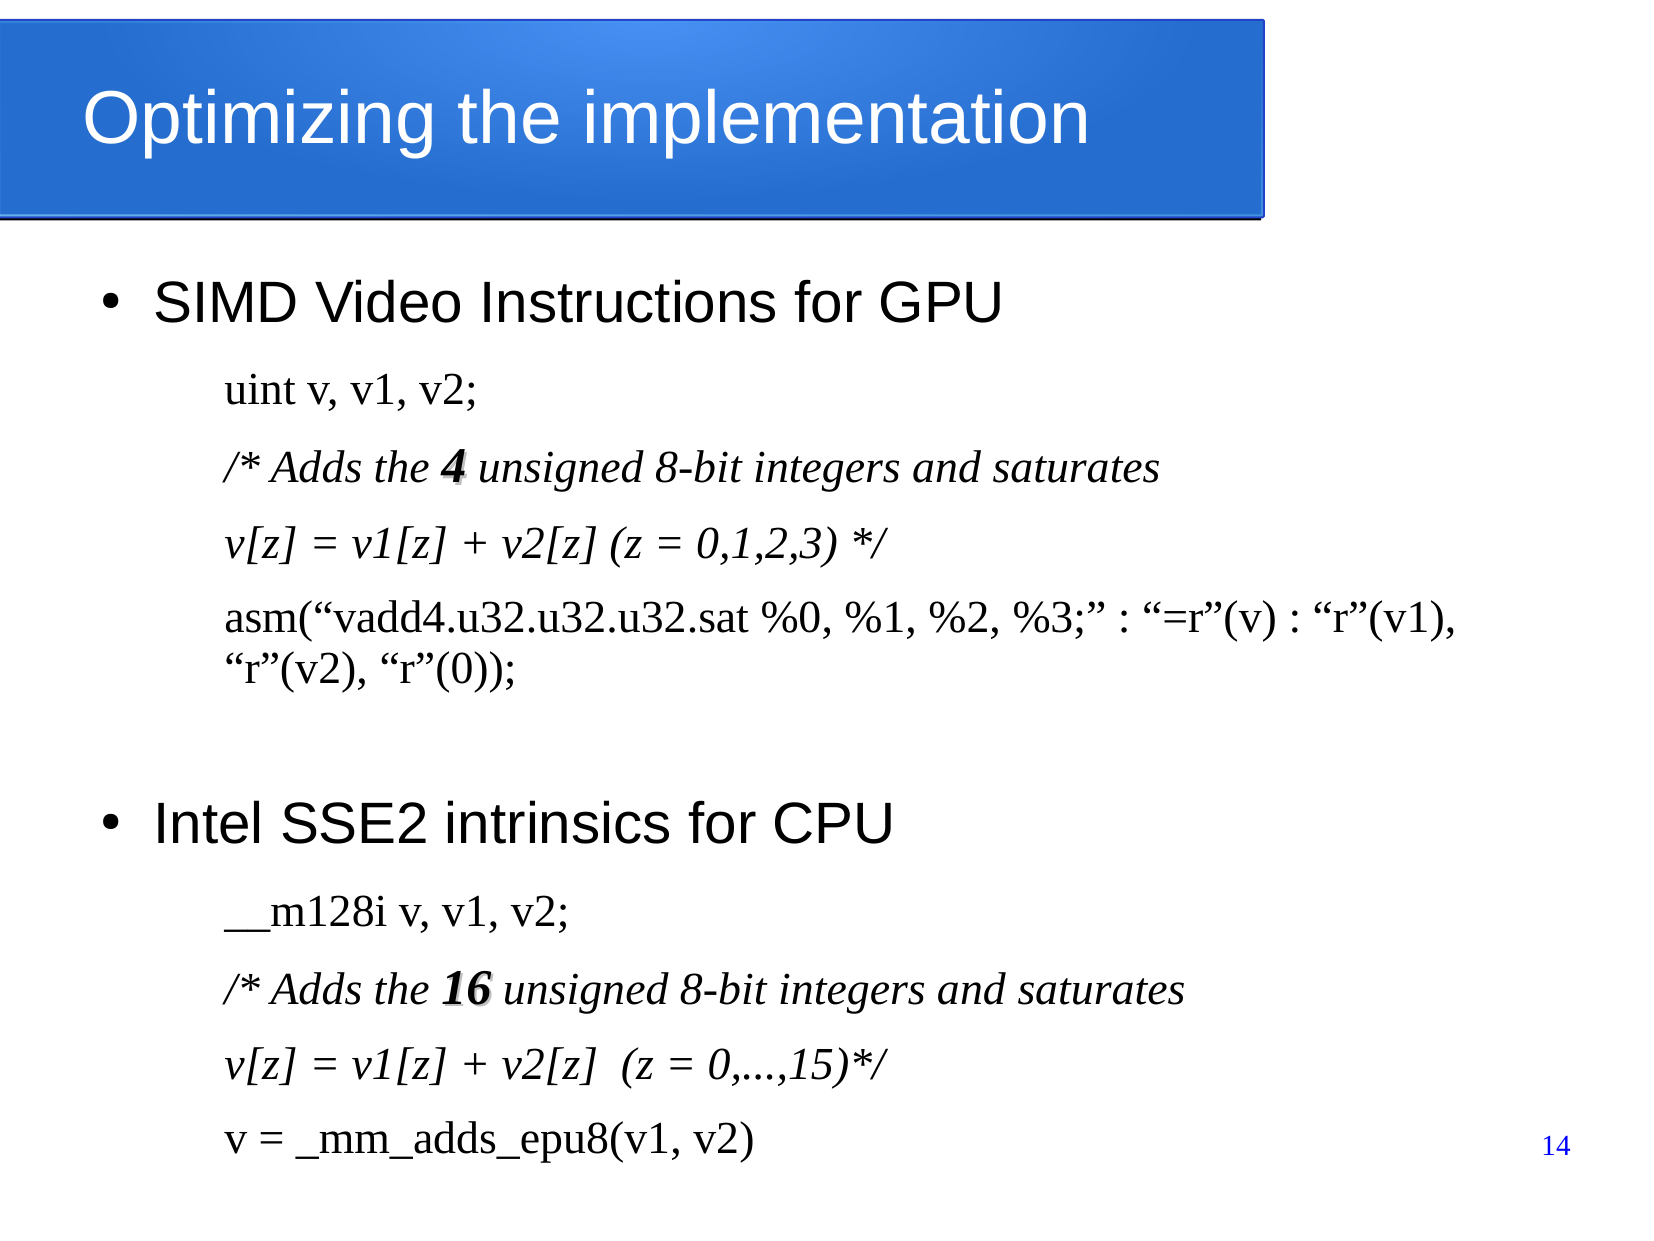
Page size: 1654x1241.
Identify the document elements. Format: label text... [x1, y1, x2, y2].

list SIMD Video Instructions for GPU uint v, v1, v2; /* Adds the 4 unsigned 8-bit integers and saturates v[z] = v1[z] + v2[z] (z = 0,1,2,3) */ asm(“vadd4.u32.u32.u32.sat %0, %1, %2, %3;” : “=r”(v) : “r”(v1), “r”(v2), “r”(0)); Intel SSE2 intrinsics for CPU __m128i v, v1, v2; /* Adds the 16 unsigned 8-bit integers and saturates v[z] = v1[z] + v2[z] (z = 0,...,15)*/ v = _mm_adds_epu8(v1, v2) [82, 269, 1538, 1201]
title Optimizing the implementation [82, 25, 1250, 211]
